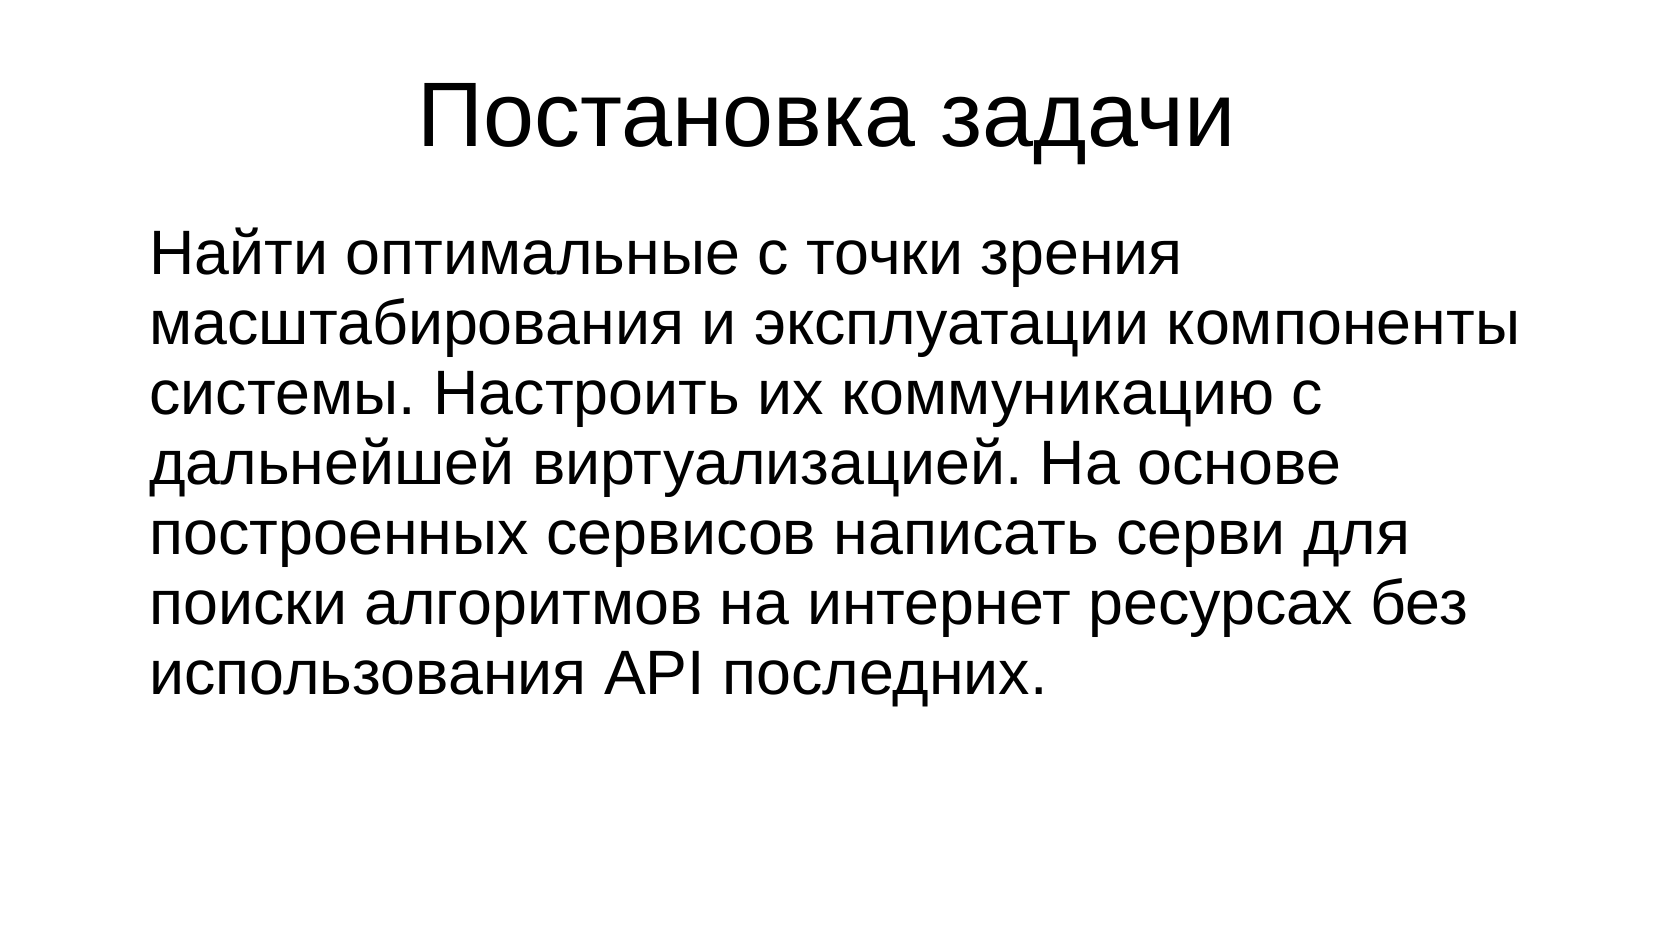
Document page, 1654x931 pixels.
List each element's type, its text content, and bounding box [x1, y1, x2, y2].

title Постановка задачи [82, 37, 1571, 193]
list Найти оптимальные с точки зрения масштабирования и эксплуатации компоненты системы. Настроить их коммуникацию с дальнейшей виртуализацией. На основе построенных сервисов написать серви для поиски алгоритмов на интернет ресурсах без использования API последних. [82, 217, 1571, 758]
